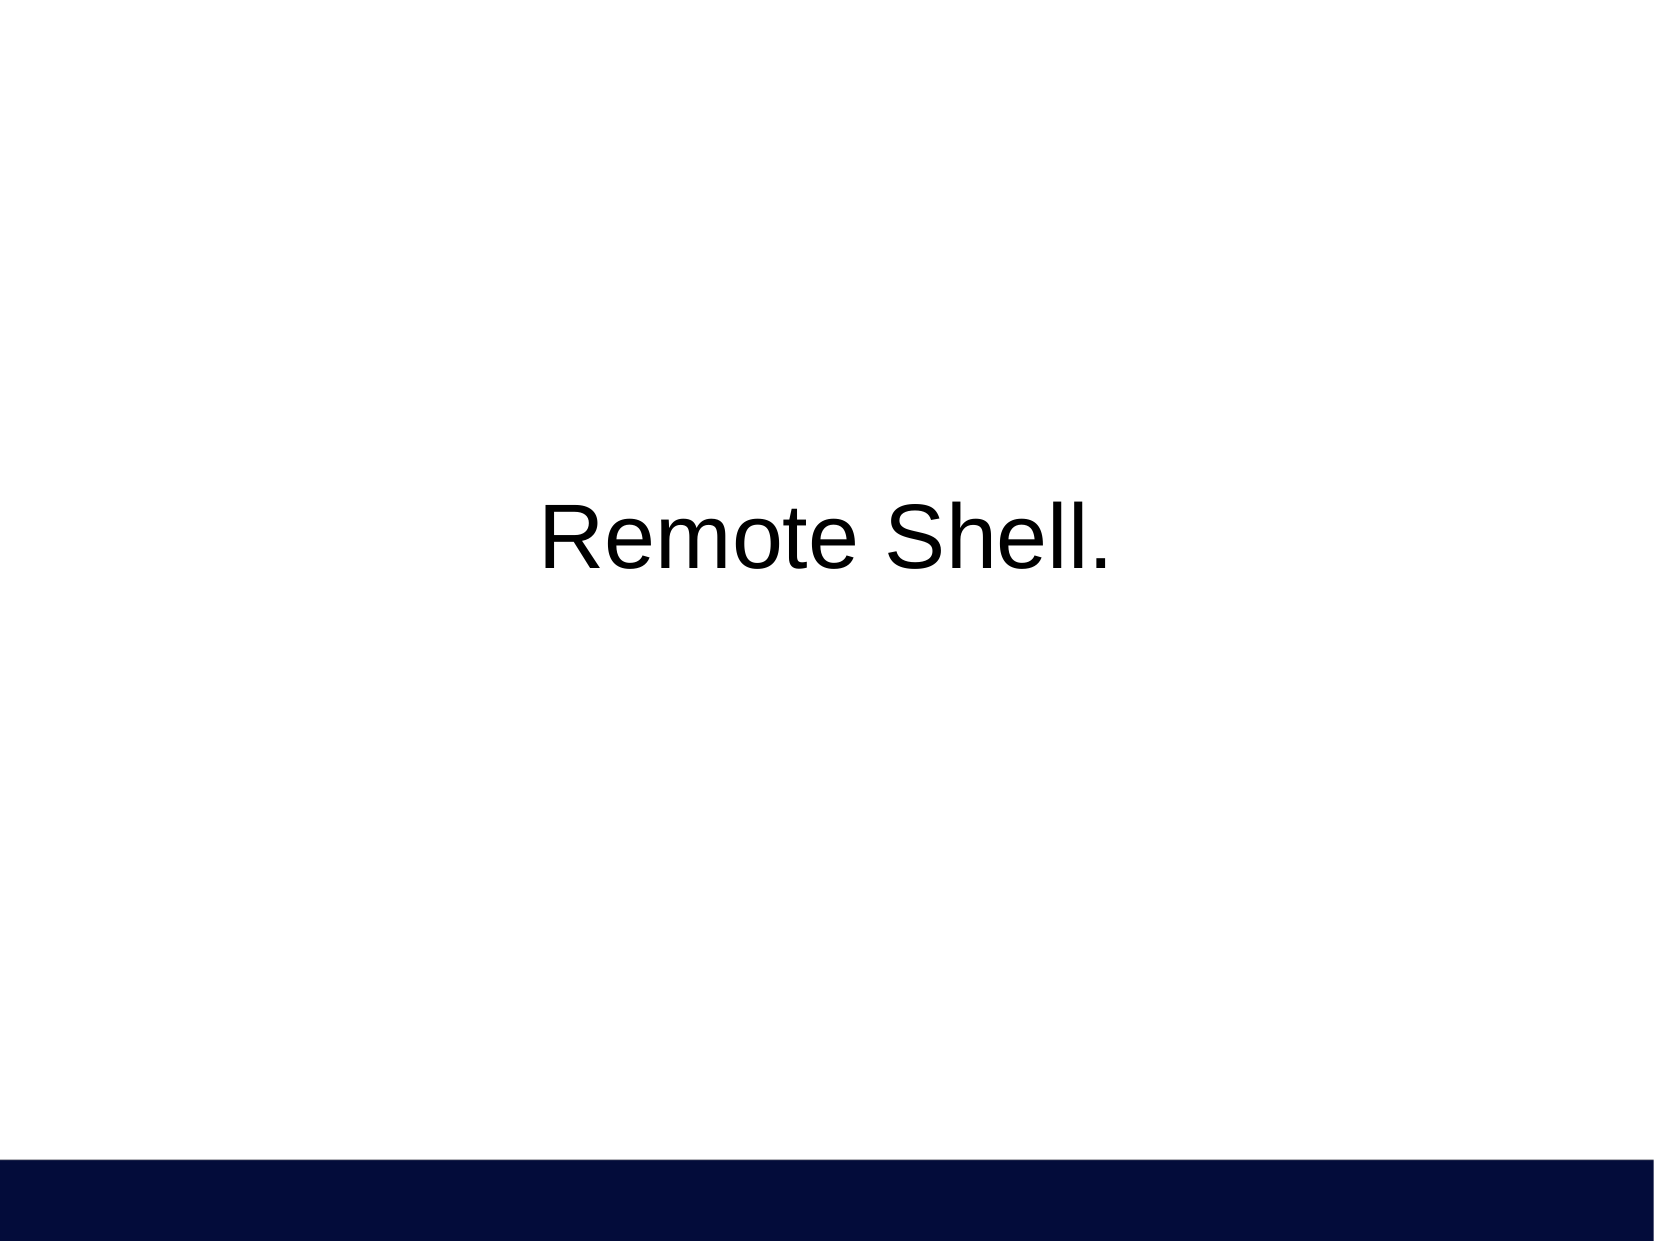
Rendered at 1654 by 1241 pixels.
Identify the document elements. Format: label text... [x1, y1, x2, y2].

title Remote Shell. [82, 433, 1571, 641]
picture [0, 0, 1654, 1241]
